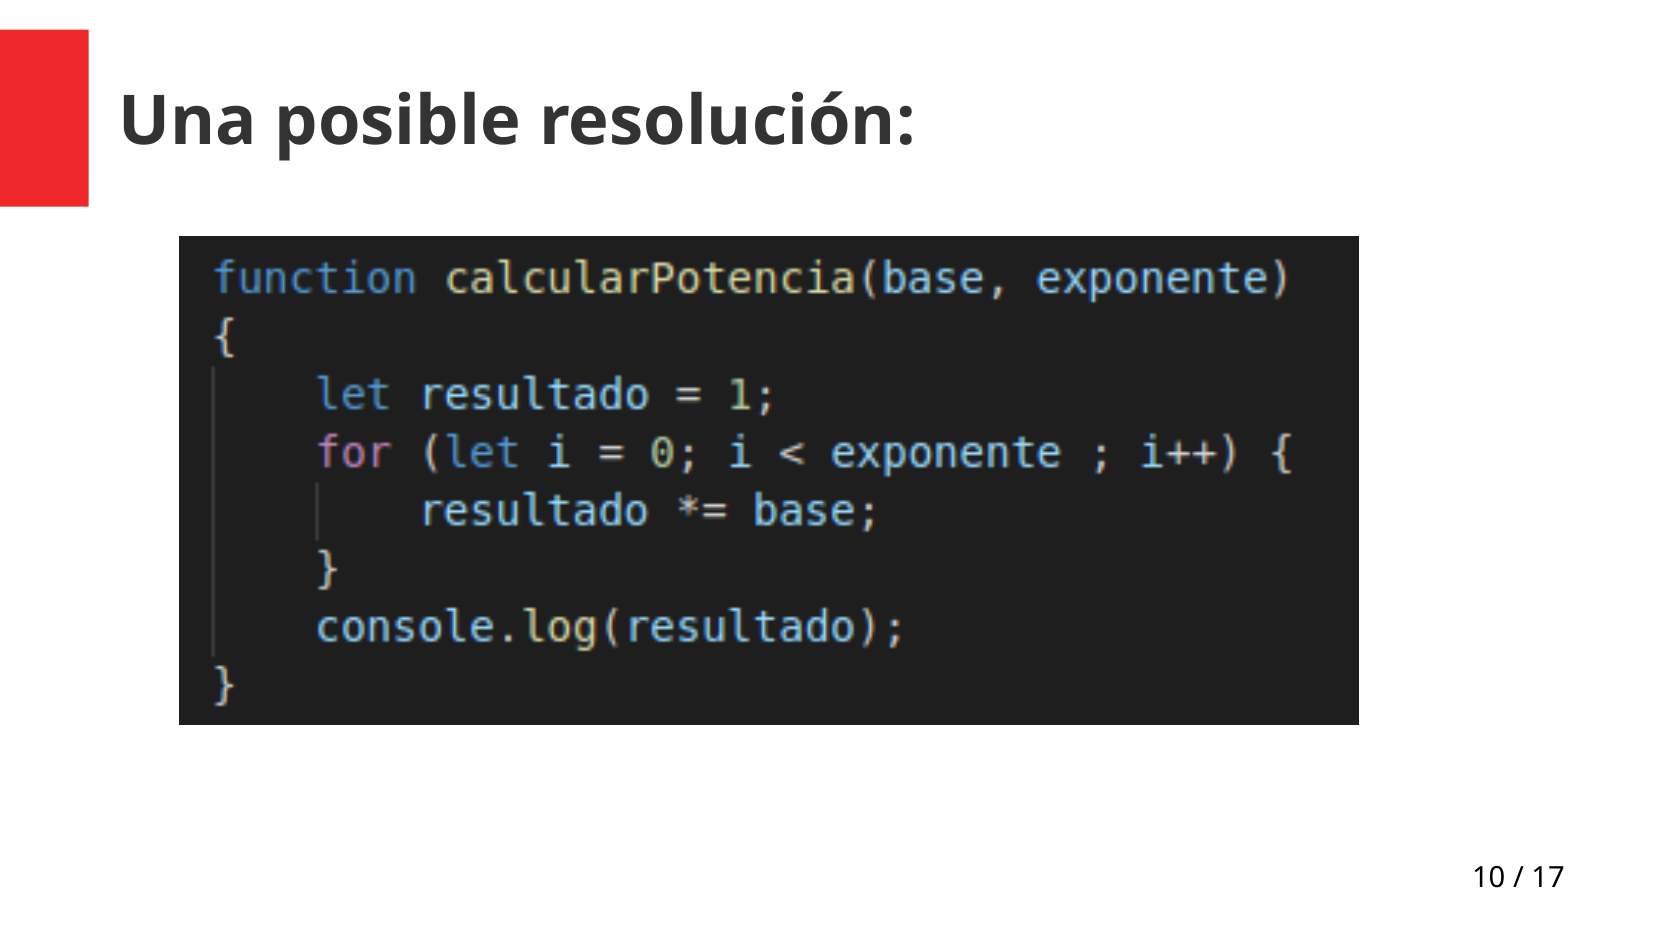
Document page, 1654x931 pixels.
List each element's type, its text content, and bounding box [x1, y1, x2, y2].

title Una posible resolución: [118, 29, 1595, 207]
picture [179, 236, 1359, 725]
